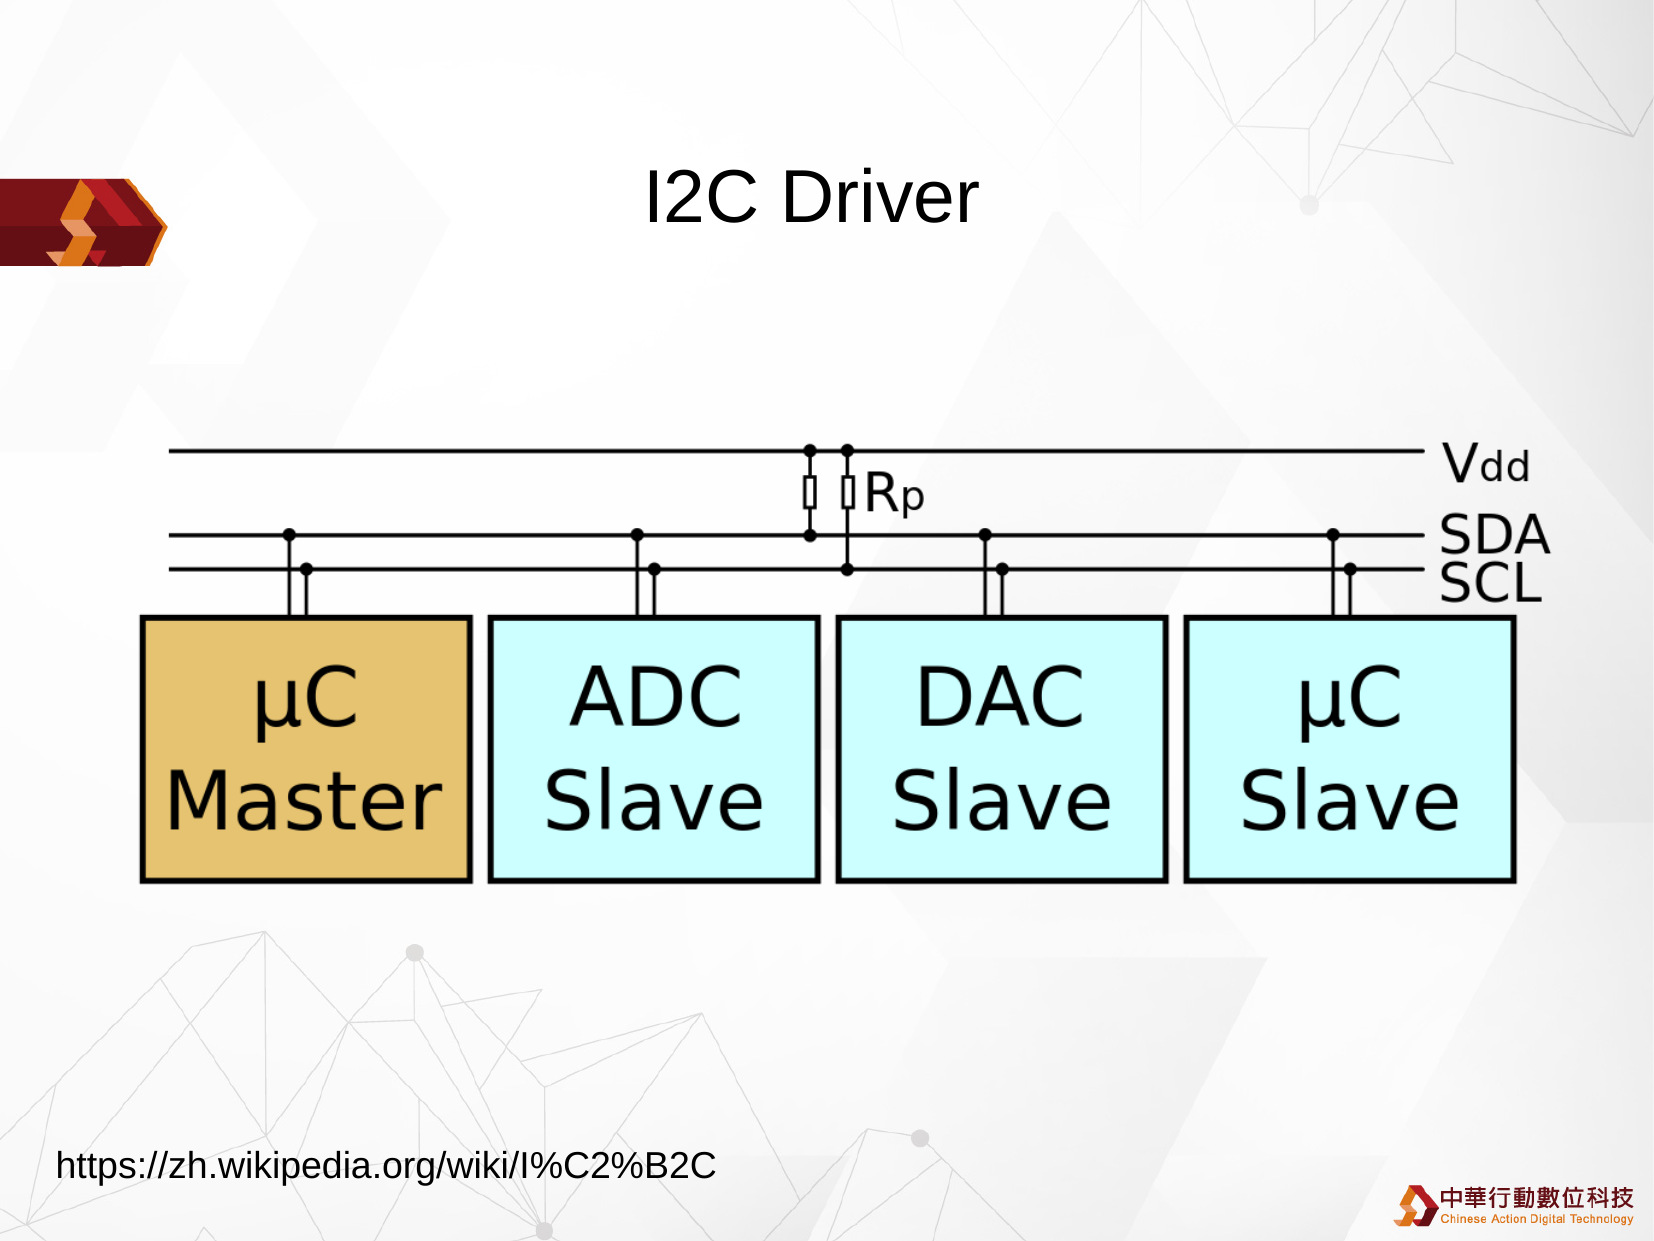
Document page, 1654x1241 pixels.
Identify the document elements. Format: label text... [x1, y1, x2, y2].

text_box https://zh.wikipedia.org/wiki/I%C2%B2C [40, 1137, 732, 1195]
title I2C Driver [118, 112, 1506, 281]
picture [0, 0, 1654, 1241]
